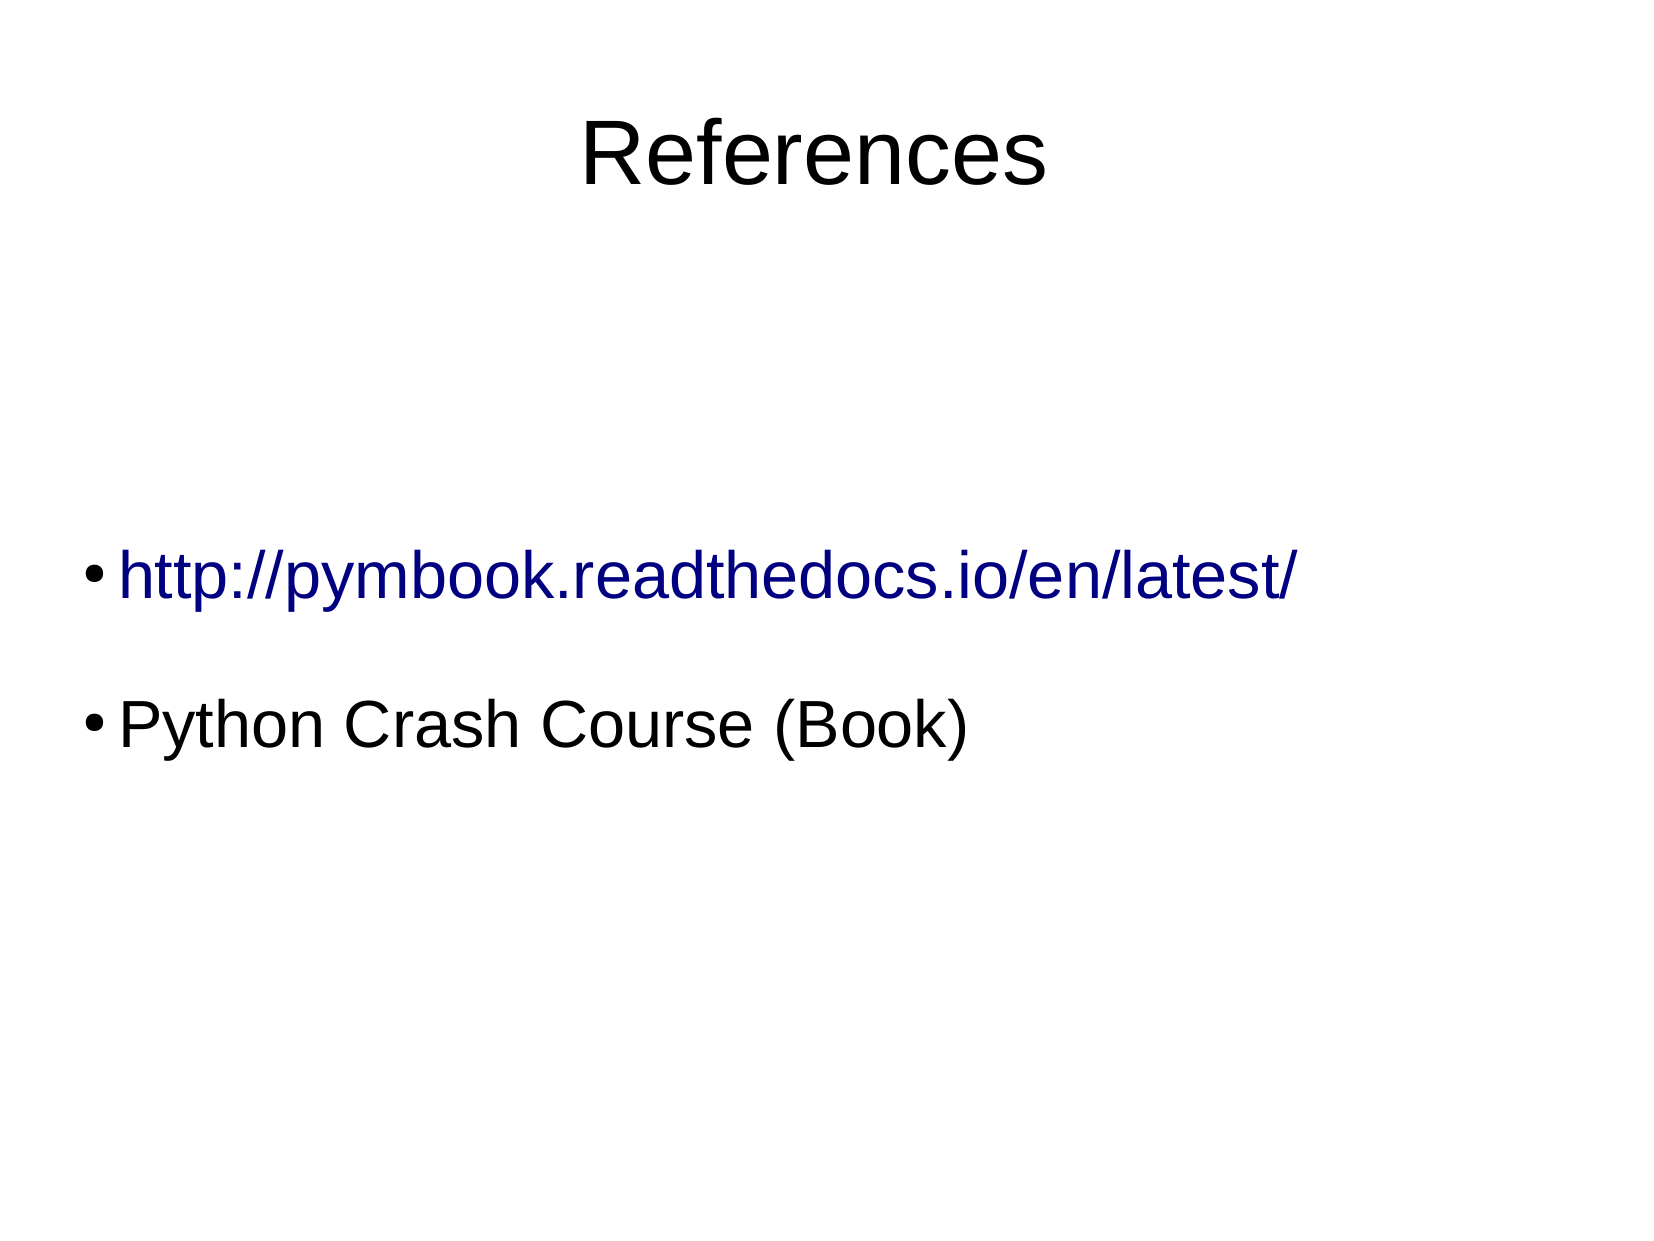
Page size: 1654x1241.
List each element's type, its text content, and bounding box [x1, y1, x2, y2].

title References [82, 49, 1571, 257]
subtitle http://pymbook.readthedocs.io/en/latest/ Python Crash Course (Book) [82, 290, 1571, 1010]
